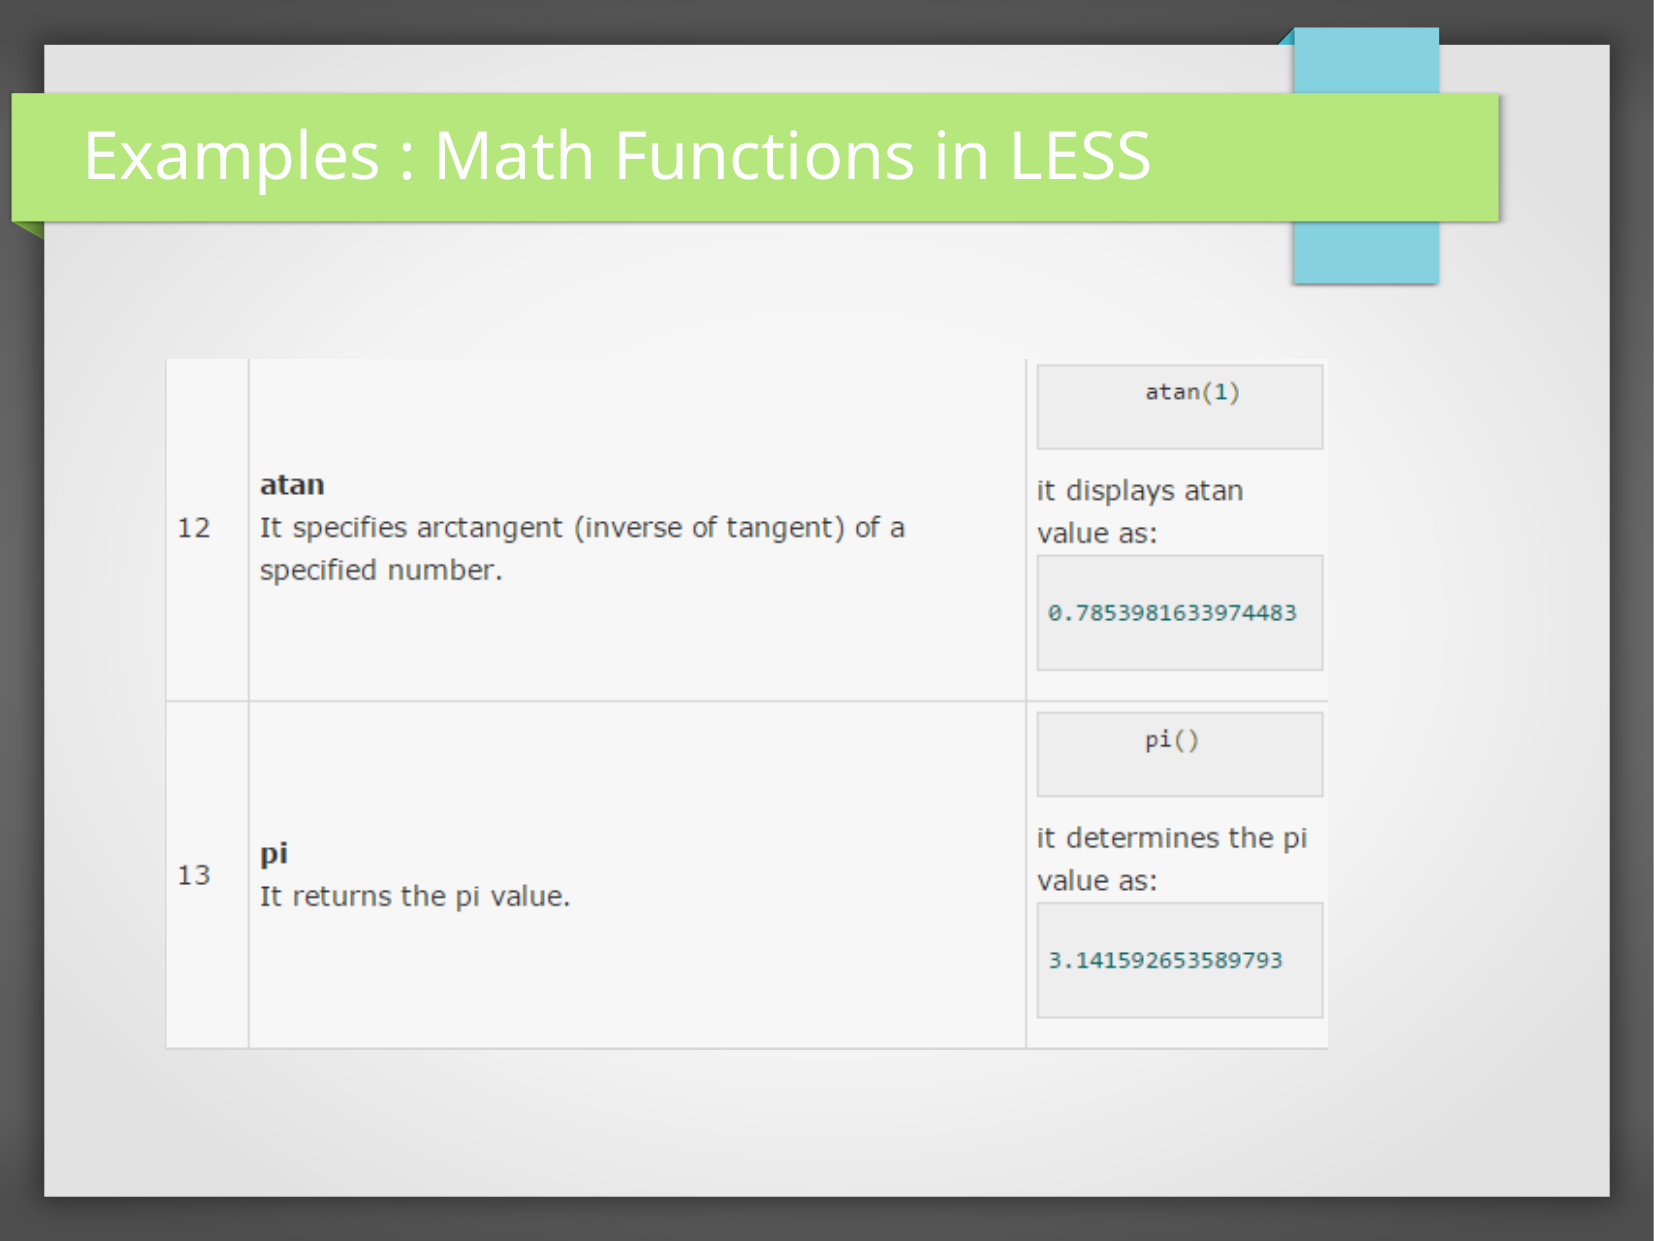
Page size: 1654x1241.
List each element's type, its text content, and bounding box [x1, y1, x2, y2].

title Examples : Math Functions in LESS [82, 59, 1396, 248]
picture [0, 0, 1654, 1241]
